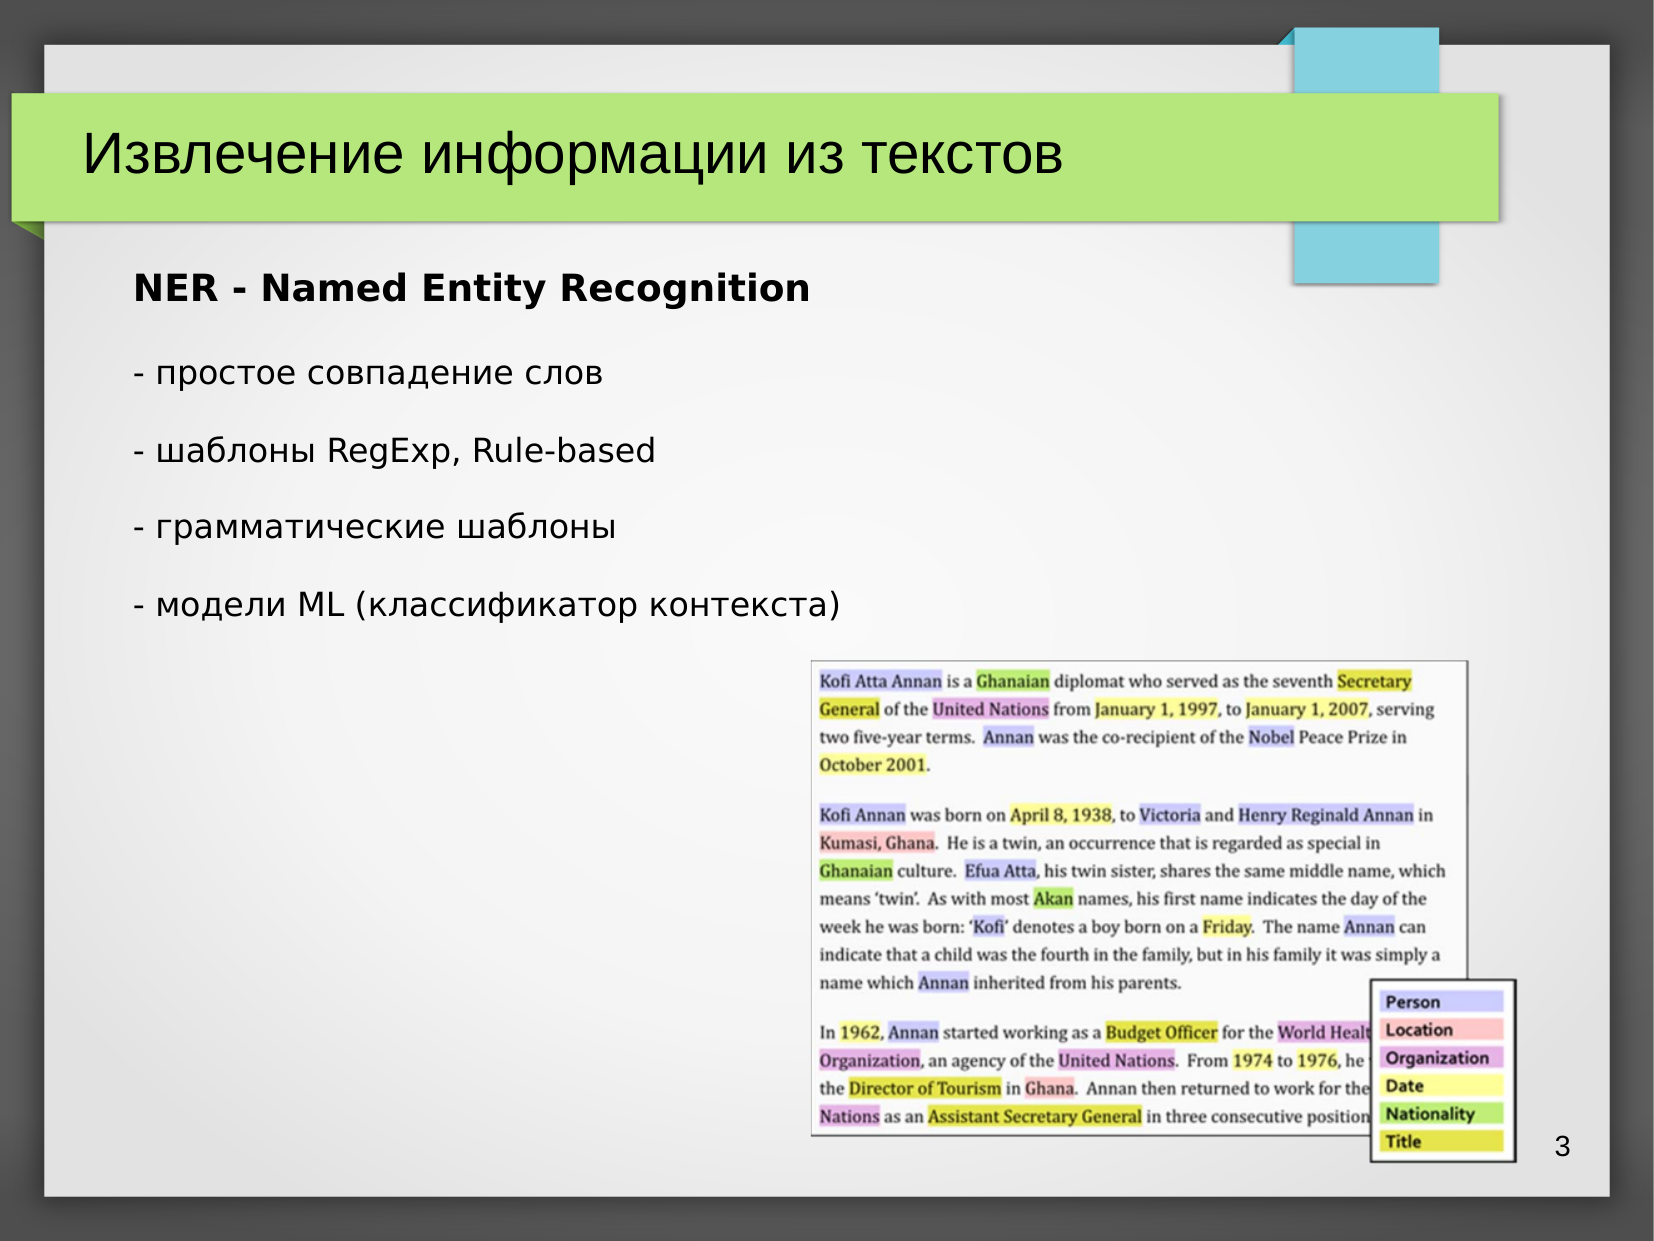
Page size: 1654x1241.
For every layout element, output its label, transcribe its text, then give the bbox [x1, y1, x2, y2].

title Извлечение информации из текстов [82, 121, 1170, 187]
text_box NER - Named Еntity Recognition - простое совпадение слов - шаблоны RegExp, Rule-based - грамматические шаблоны - модели ML (классификатор контекста) [118, 259, 863, 662]
picture [0, 0, 1654, 1241]
